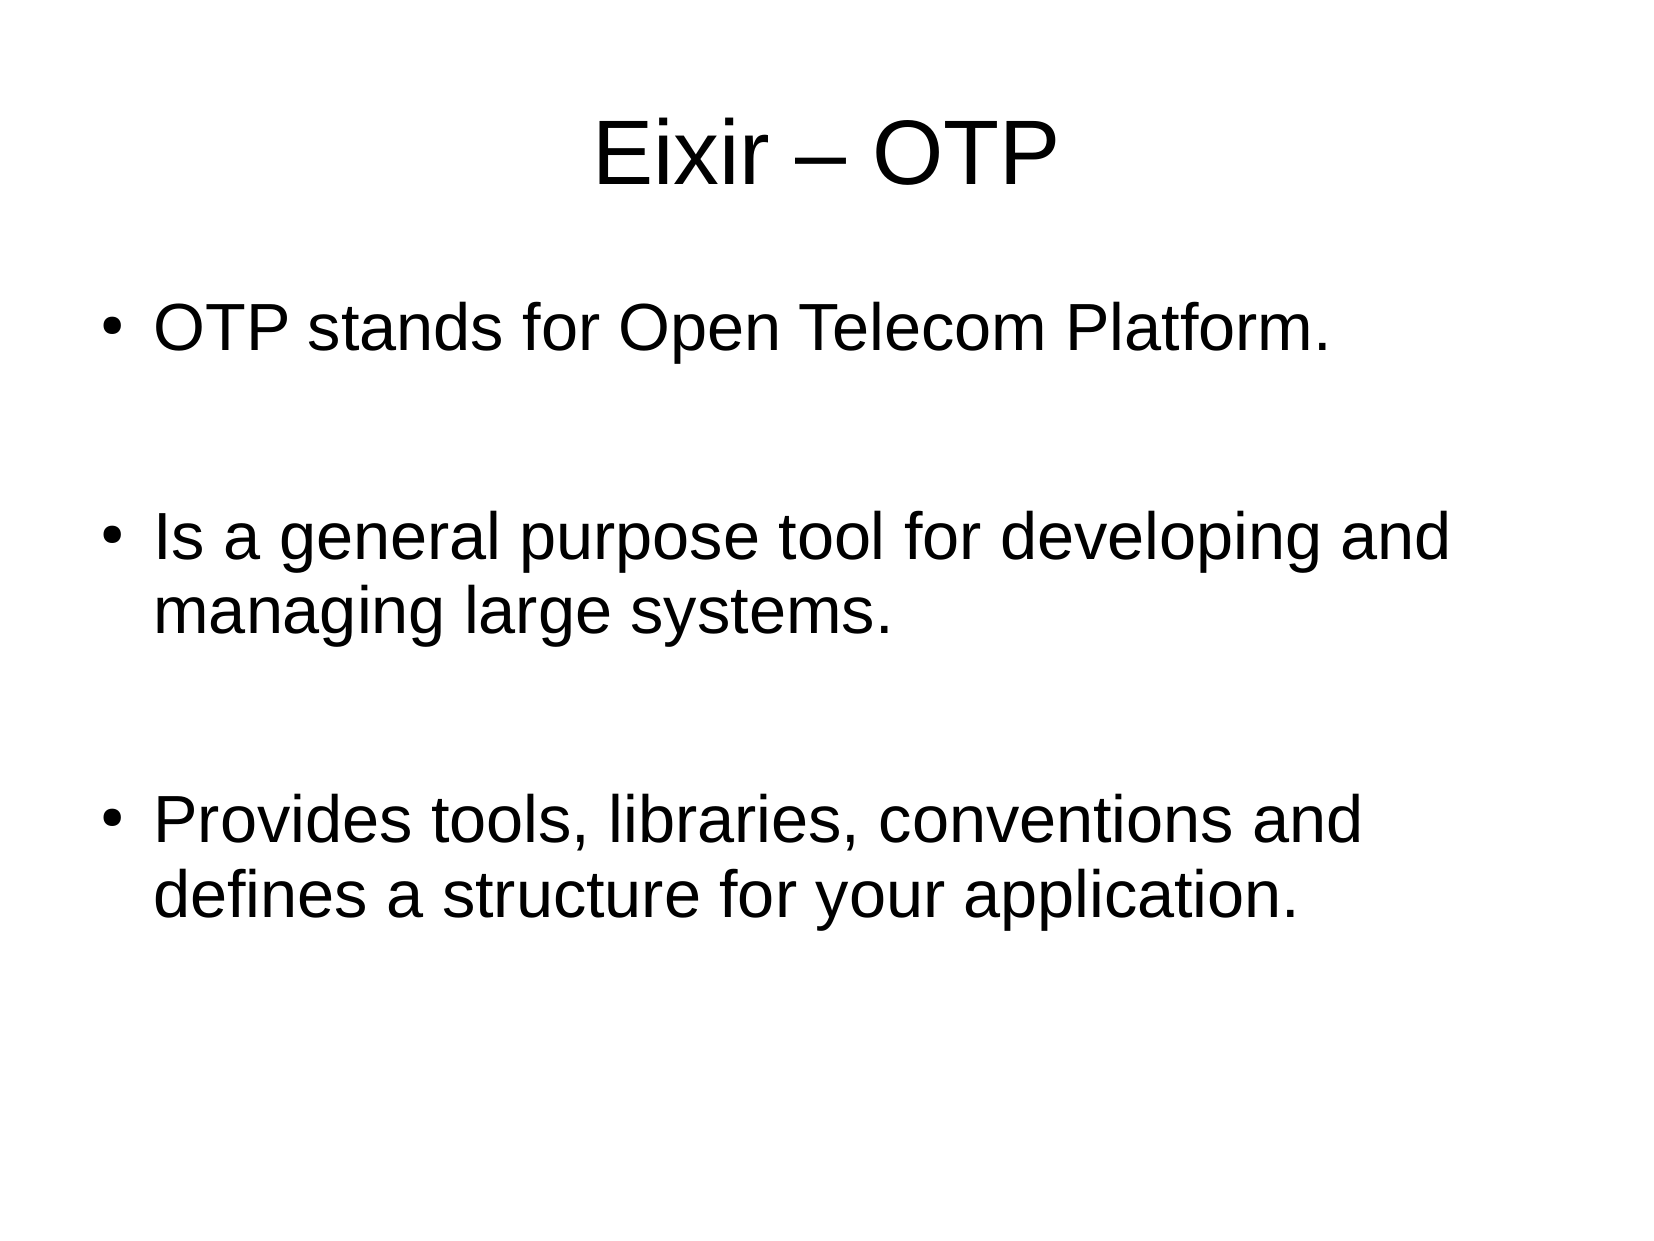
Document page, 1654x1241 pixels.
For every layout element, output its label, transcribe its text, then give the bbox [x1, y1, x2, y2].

title Eixir – OTP [82, 49, 1571, 257]
list OTP stands for Open Telecom Platform. Is a general purpose tool for developing and managing large systems. Provides tools, libraries, conventions and defines a structure for your application. [82, 290, 1571, 1010]
